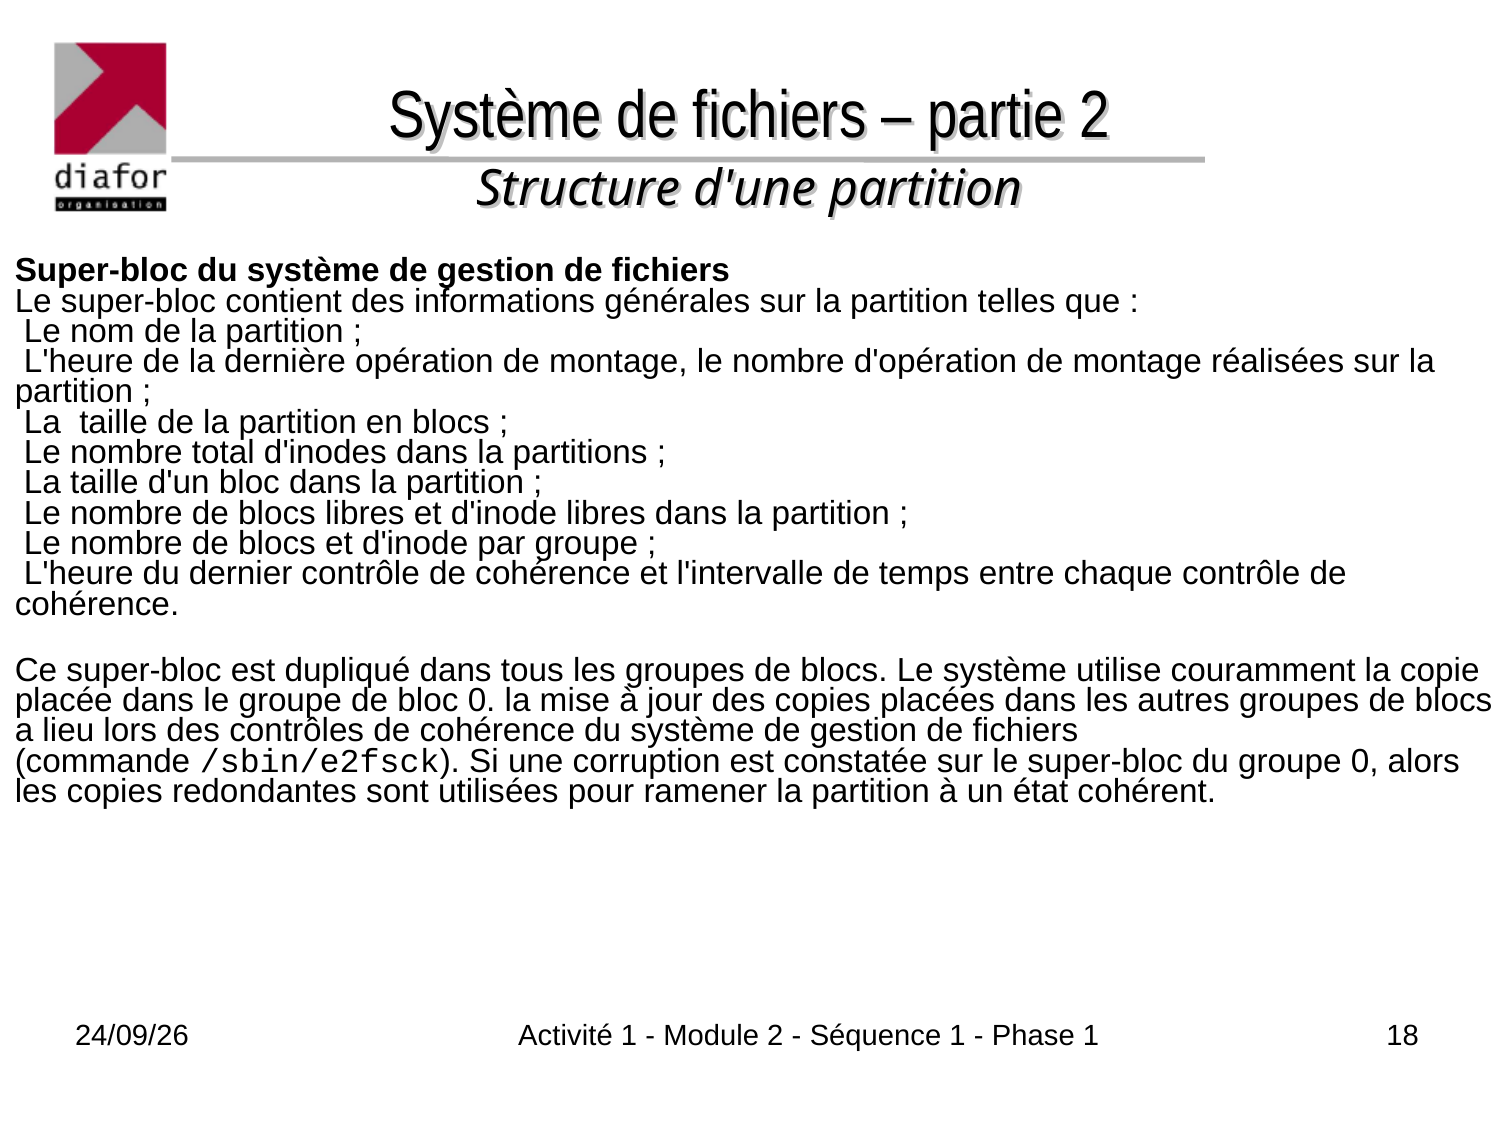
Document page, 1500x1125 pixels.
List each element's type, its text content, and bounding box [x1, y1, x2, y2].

title Système de fichiers – partie 2 Structure d'une partition [75, 45, 1426, 250]
picture [53, 42, 168, 213]
text_box Ce super-bloc est dupliqué dans tous les groupes de blocs. Le système utilise couramment la copie placée dans le groupe de bloc 0. la mise à jour des copies placées dans les autres groupes de blocs a lieu lors des contrôles de cohérence du système de gestion de fichiers (commande /sbin/e2fsck). Si une corruption est constatée sur le super-bloc du groupe 0, alors les copies redondantes sont utilisées pour ramener la partition à un état cohérent. [0, 649, 1500, 816]
text_box Super-bloc du système de gestion de fichiers Le super-bloc contient des informations générales sur la partition telles que : Le nom de la partition ; L'heure de la dernière opération de montage, le nombre d'opération de montage réalisées sur la partition ; La taille de la partition en blocs ; Le nombre total d'inodes dans la partitions ; La taille d'un bloc dans la partition ; Le nombre de blocs libres et d'inode libres dans la partition ; Le nombre de blocs et d'inode par groupe ; L'heure du dernier contrôle de cohérence et l'intervalle de temps entre chaque contrôle de cohérence. [0, 250, 1462, 629]
